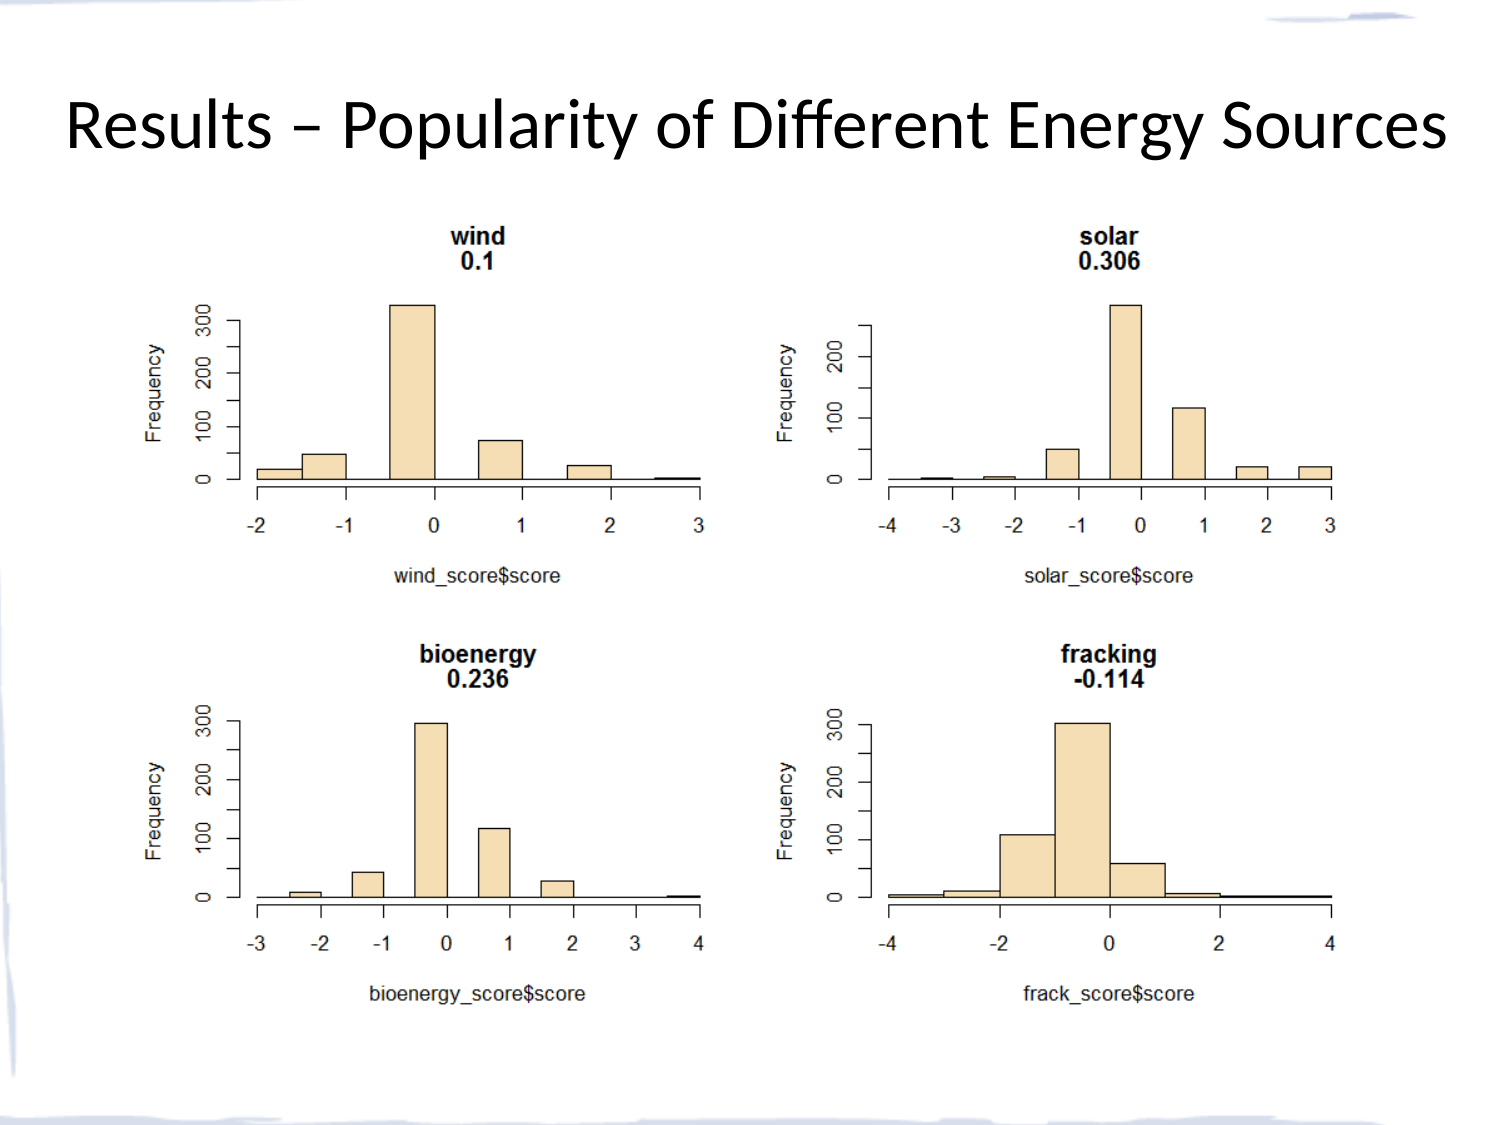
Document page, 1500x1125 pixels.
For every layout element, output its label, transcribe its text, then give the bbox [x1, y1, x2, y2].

title Results – Popularity of Different Energy Sources [45, 45, 1471, 196]
picture [0, 0, 1500, 1125]
